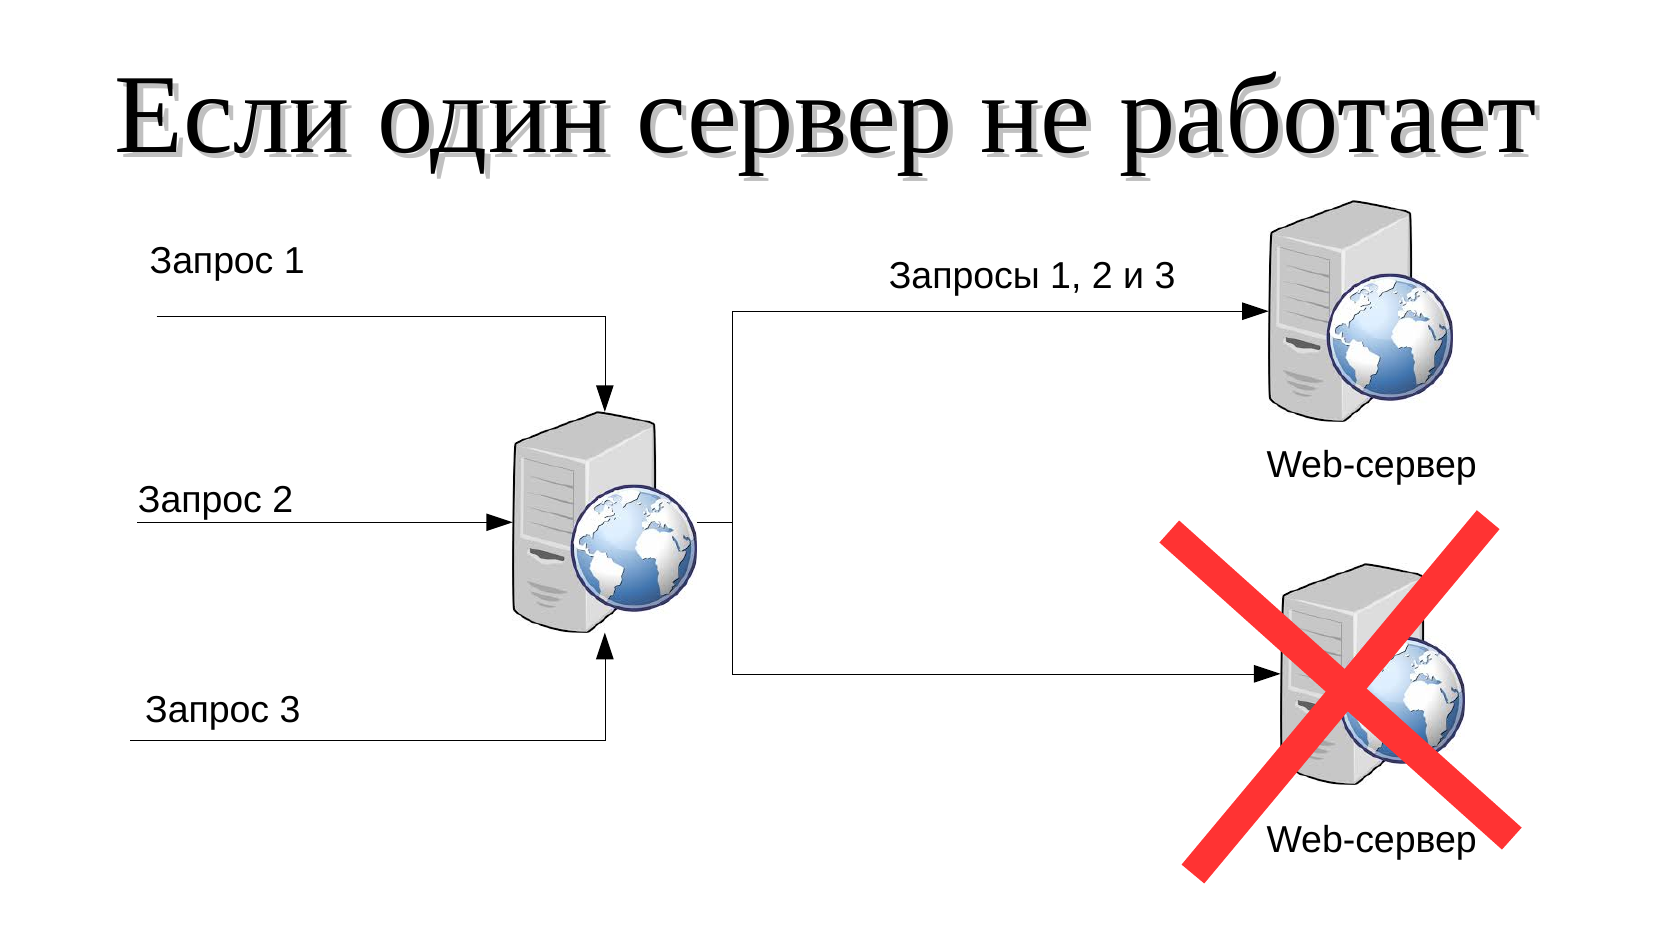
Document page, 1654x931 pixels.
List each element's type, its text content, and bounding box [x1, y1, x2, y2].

picture [1368, 572, 1465, 775]
text_box Запросы 1, 2 и 3 [874, 246, 1205, 346]
picture [1268, 200, 1453, 422]
text_box Web-сервер [1251, 811, 1524, 869]
text_box Запрос 2 [123, 470, 313, 528]
text_box Запрос 3 [130, 681, 316, 739]
text_box Web-сервер [1251, 435, 1524, 493]
title Если один сервер не работает [82, 37, 1571, 193]
picture [1280, 563, 1432, 668]
picture [1288, 713, 1428, 785]
picture [1280, 652, 1325, 745]
picture [512, 411, 697, 633]
text_box Запрос 1 [134, 232, 502, 290]
